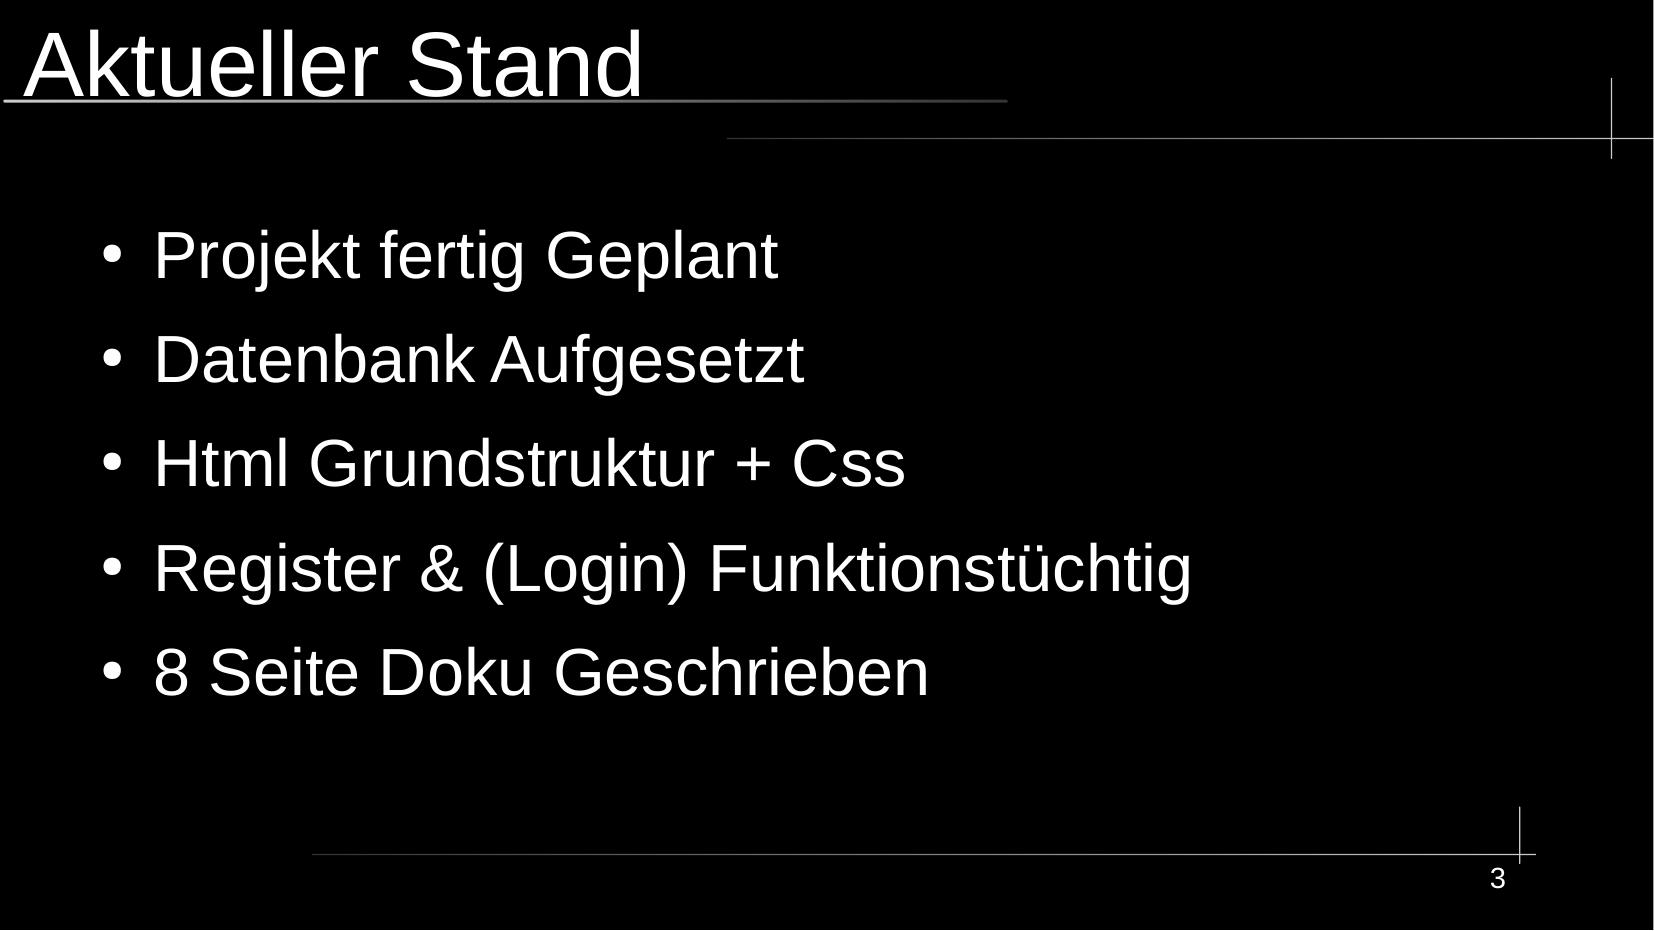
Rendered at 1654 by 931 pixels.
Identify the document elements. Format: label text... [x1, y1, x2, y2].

title Aktueller Stand [23, 11, 1589, 119]
list Projekt fertig Geplant Datenbank Aufgesetzt Html Grundstruktur + Css Register & (Login) Funktionstüchtig 8 Seite Doku Geschrieben [82, 217, 1571, 758]
